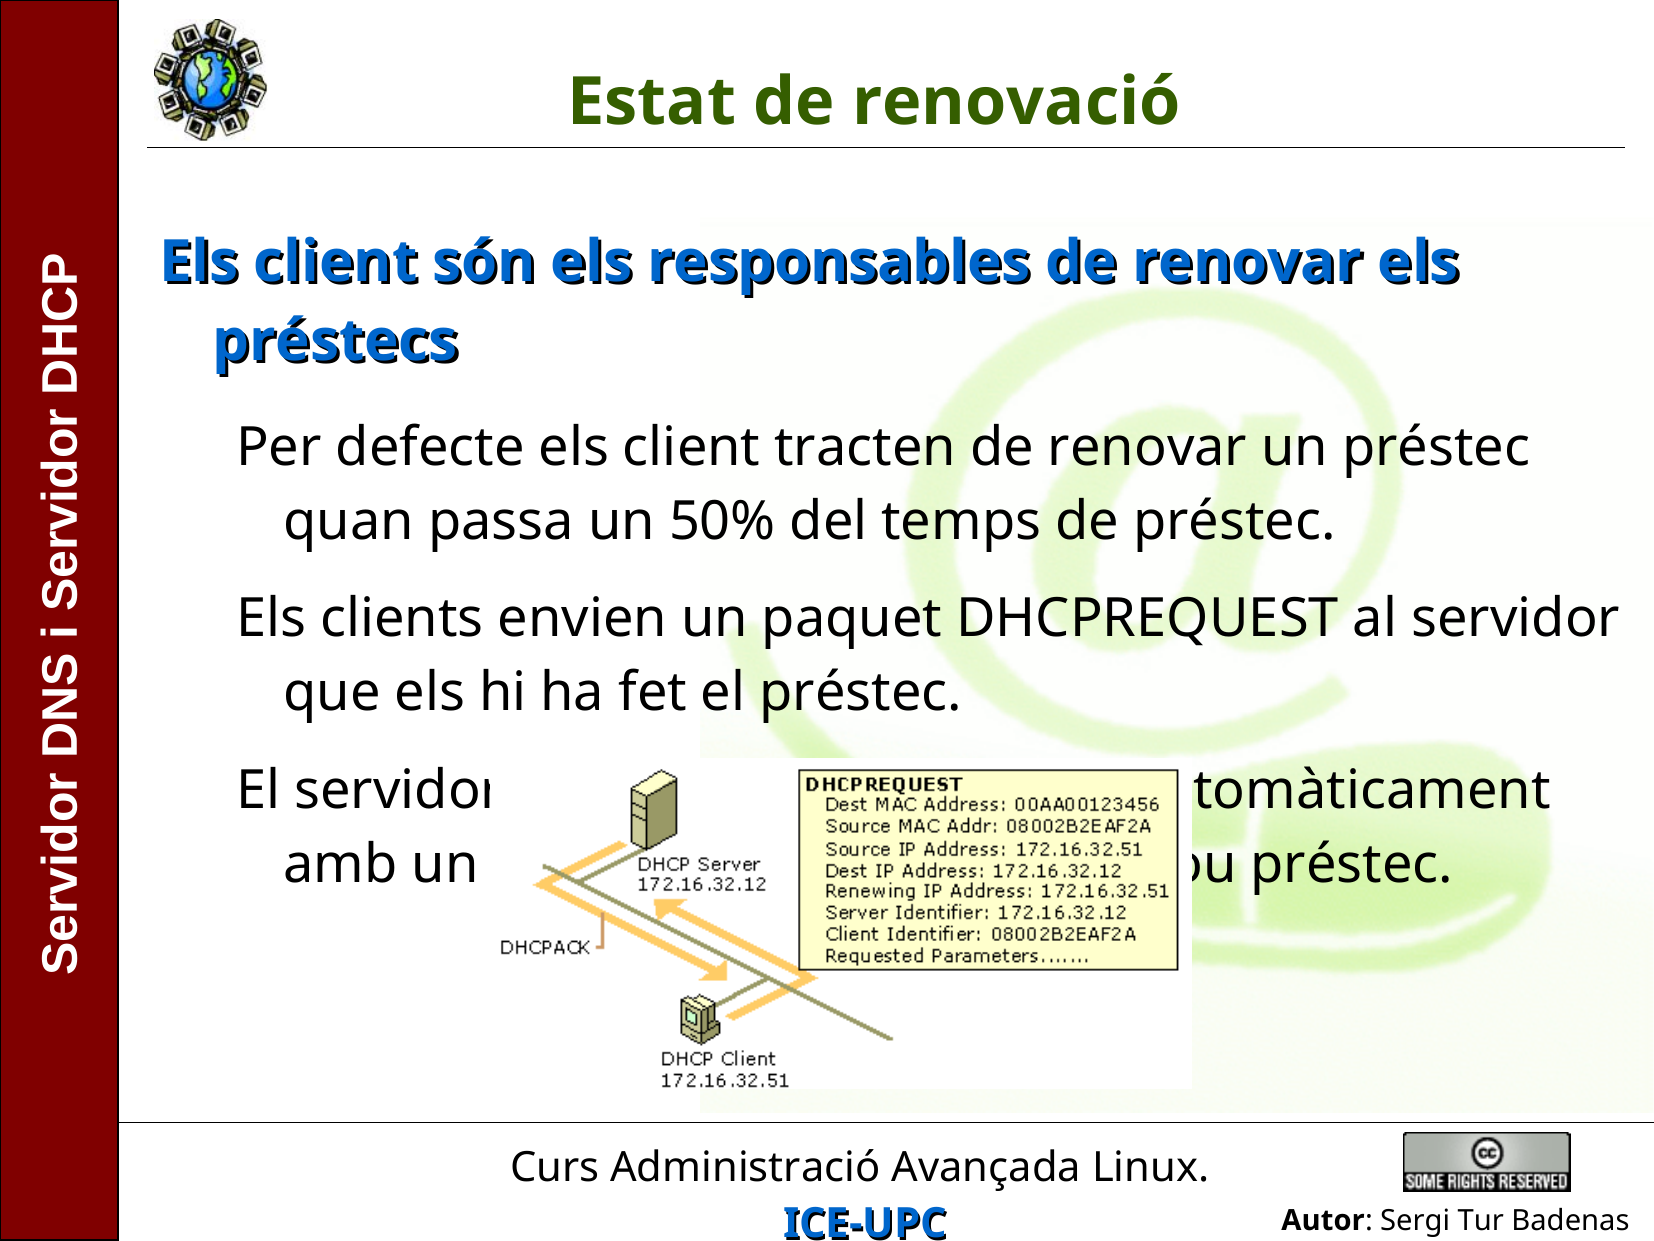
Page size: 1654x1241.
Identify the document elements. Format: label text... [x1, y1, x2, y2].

picture [154, 19, 268, 56]
title Estat de renovació [129, 56, 1619, 141]
list Els client són els responsables de renovar els préstecs Per defecte els client tracten de renovar un préstec quan passa un 50% del temps de préstec. Els clients envien un paquet DHCPREQUEST al servidor que els hi ha fet el préstec. El servidor DHCP renova el préstec automàticament amb un paquet DHCPACK amb el nou préstec. [141, 219, 1630, 1055]
picture [1403, 1132, 1571, 1192]
picture [490, 217, 1654, 1113]
